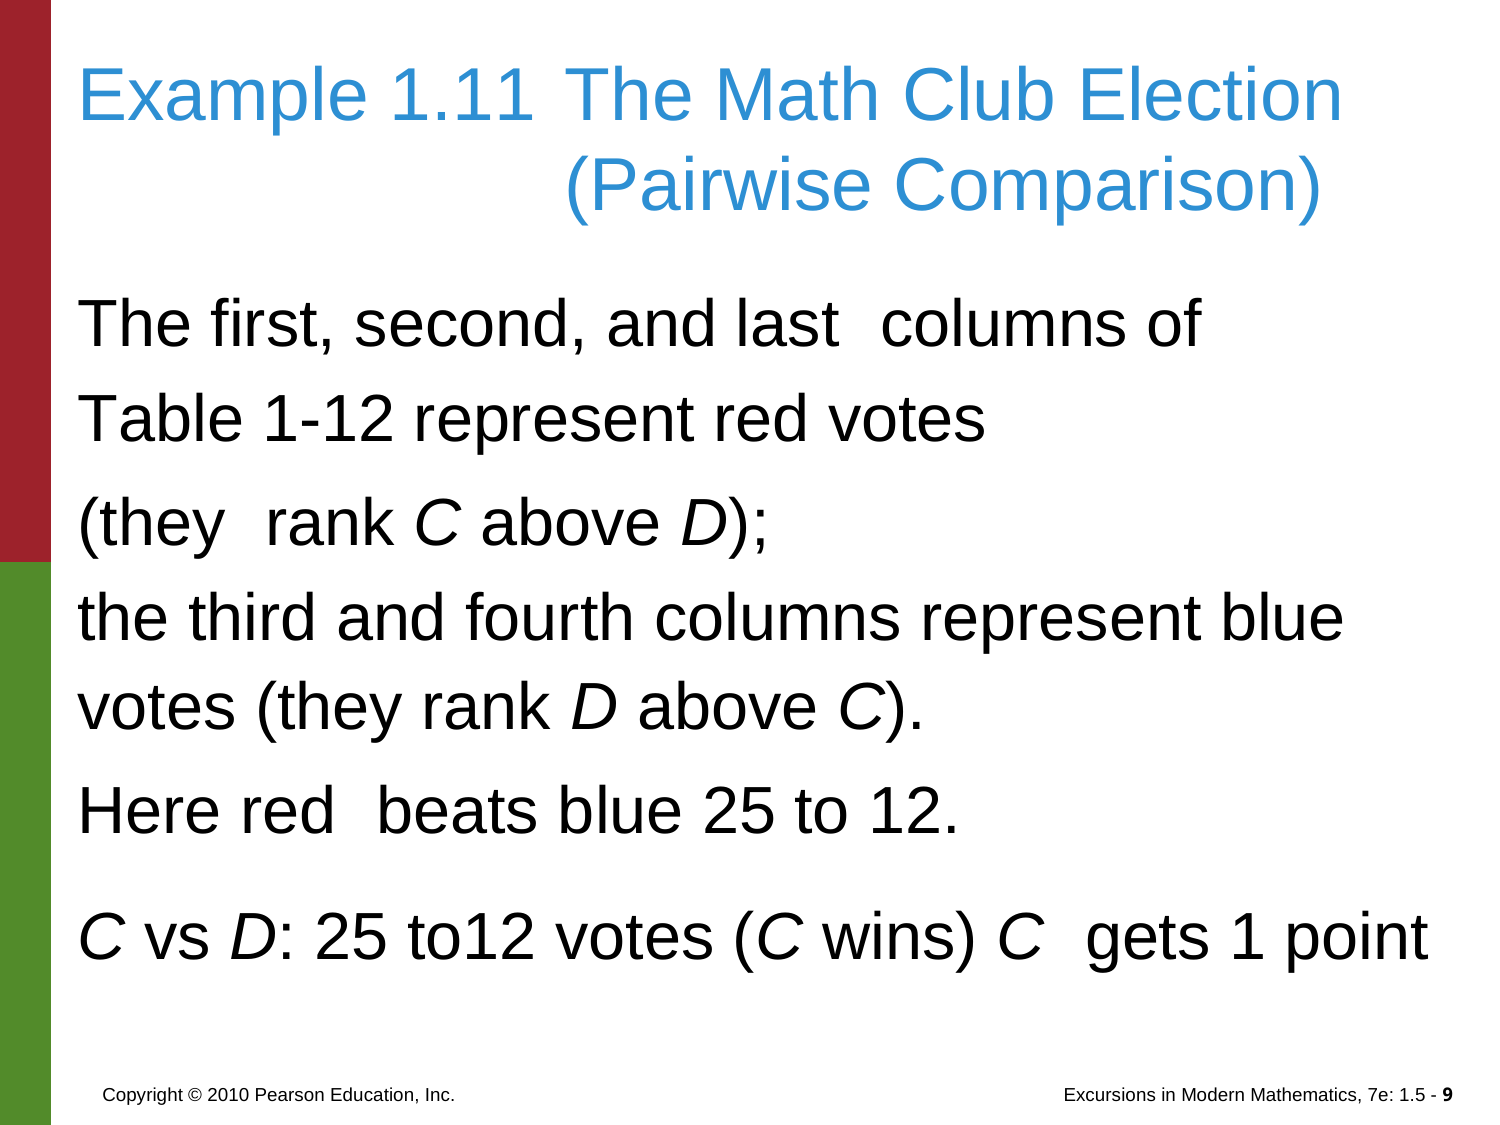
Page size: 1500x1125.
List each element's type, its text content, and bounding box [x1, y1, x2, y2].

list The first, second, and last columns of Table 1-12 represent red votes (they rank C above D); the third and fourth columns represent blue votes (they rank D above C). Here red beats blue 25 to 12. C vs D: 25 to12 votes (C wins) C gets 1 point [62, 249, 1450, 1063]
text_box Example 1.11 The Math Club Election (Pairwise Comparison) [62, 37, 1413, 233]
